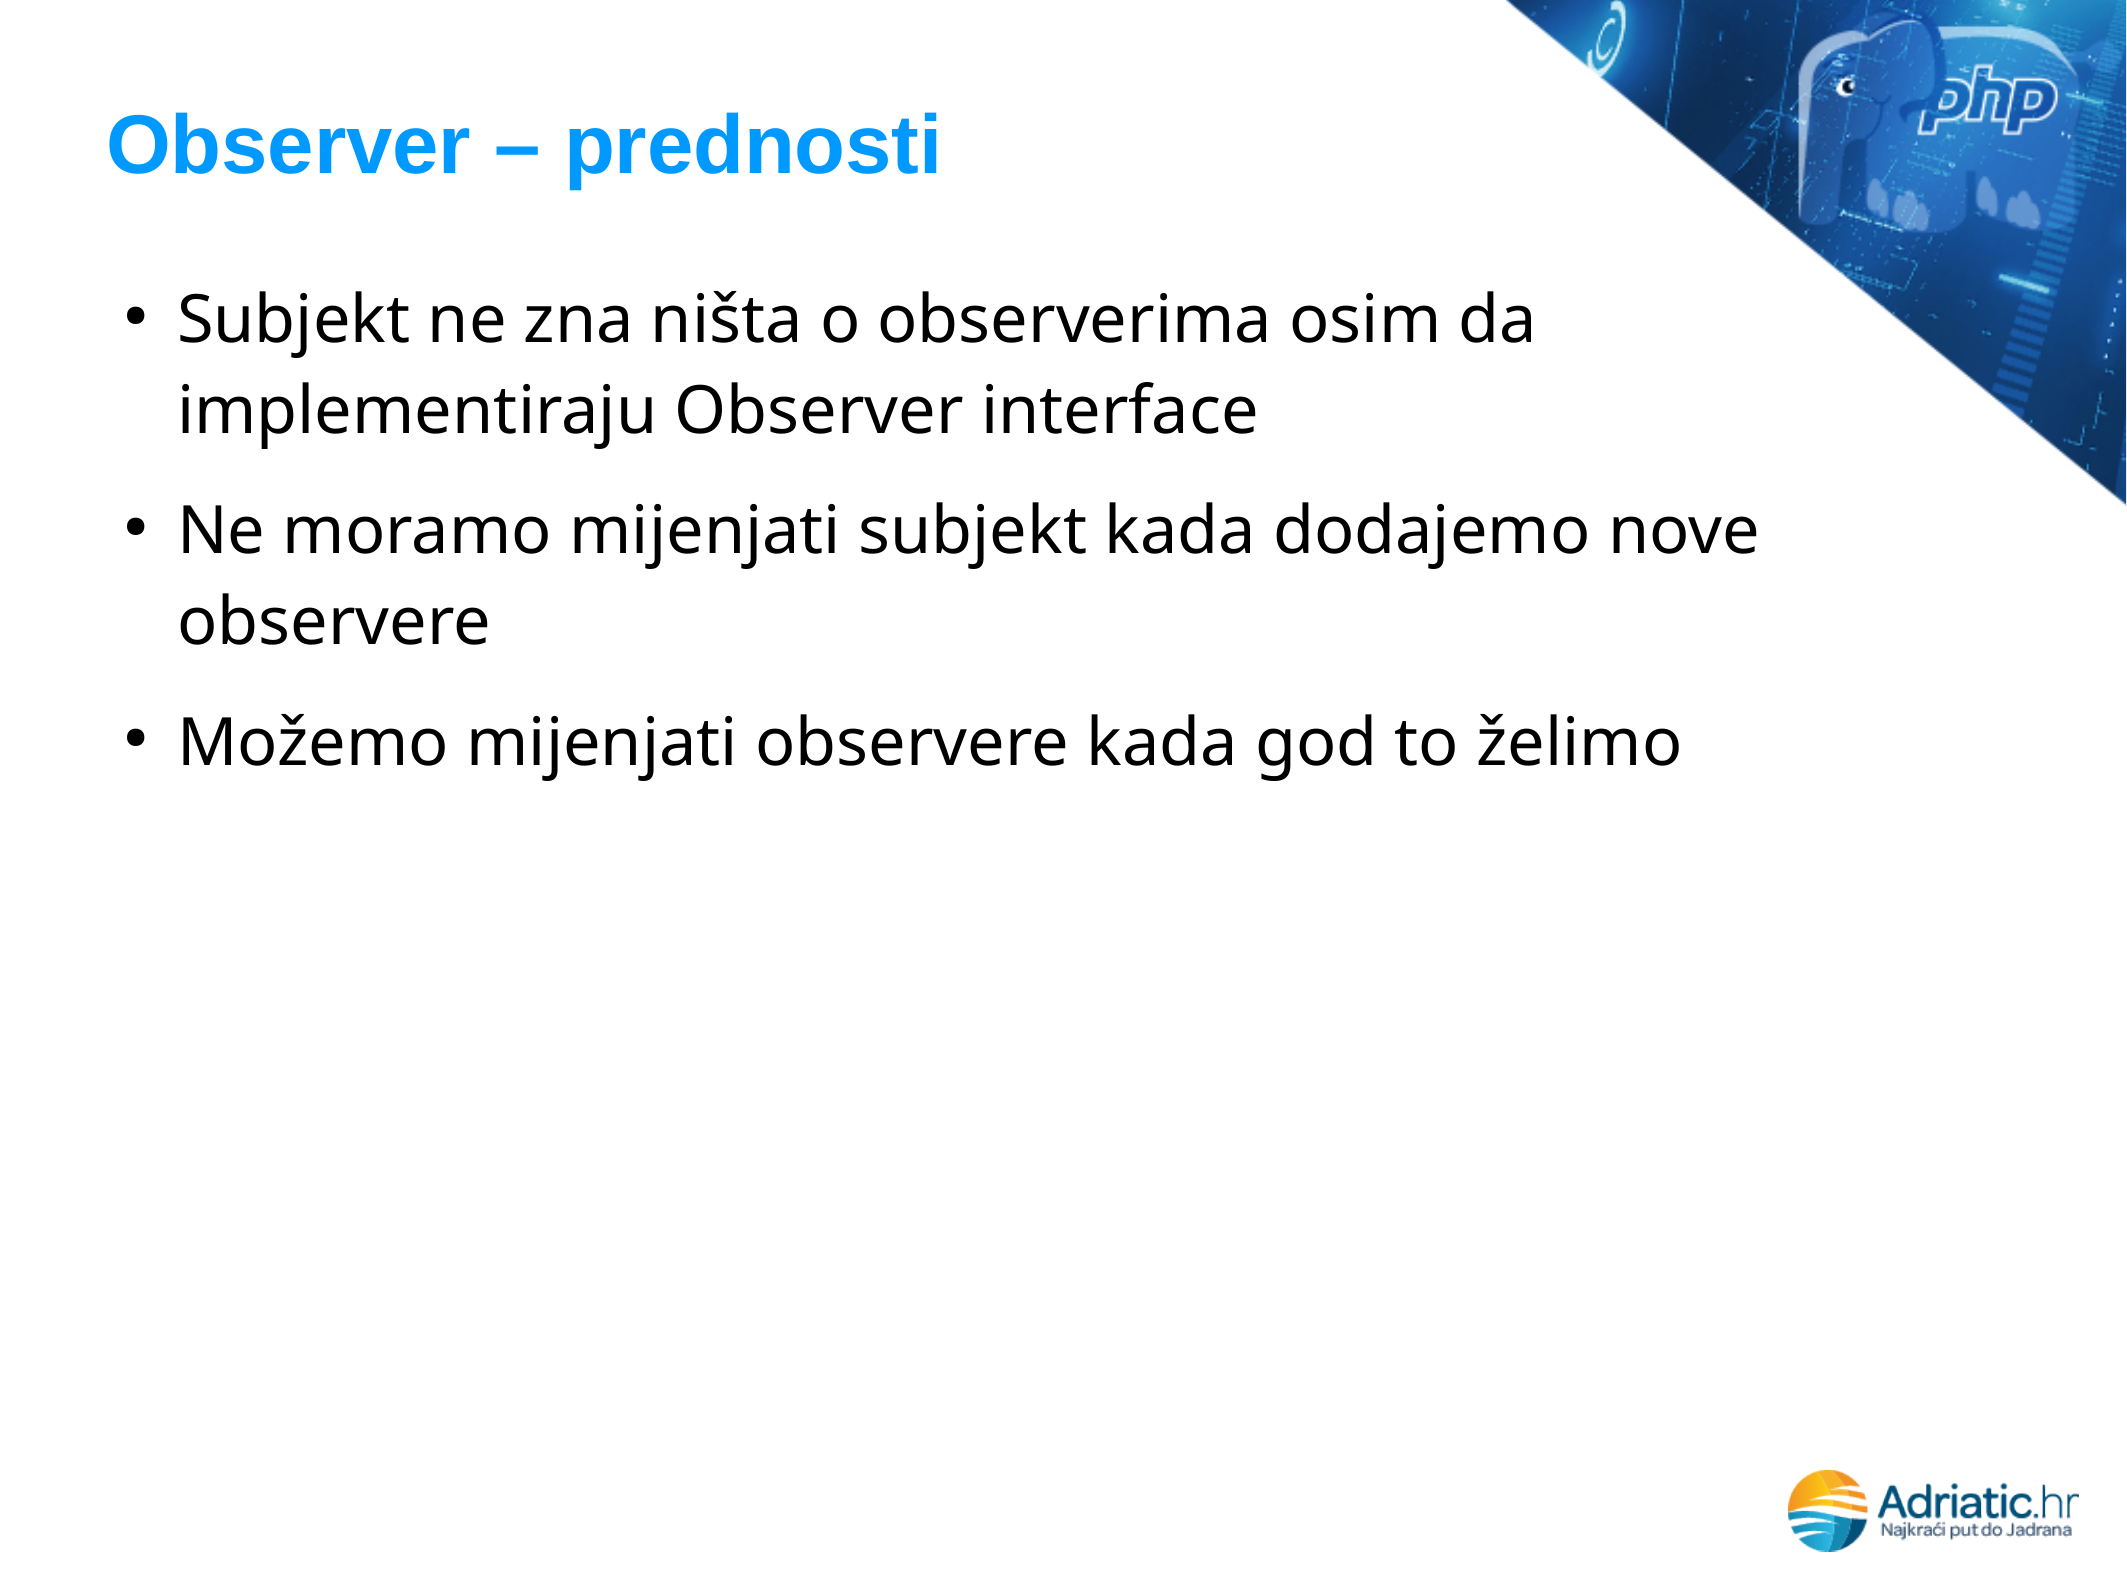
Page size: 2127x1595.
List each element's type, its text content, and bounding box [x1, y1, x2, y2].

picture [1505, 0, 2127, 625]
picture [1788, 1470, 2079, 1552]
title Observer – prednosti [106, 70, 1630, 219]
list Subjekt ne zna ništa o observerima osim da implementiraju Observer interface Ne moramo mijenjati subjekt kada dodajemo nove observere Možemo mijenjati observere kada god to želimo [106, 271, 2020, 1453]
